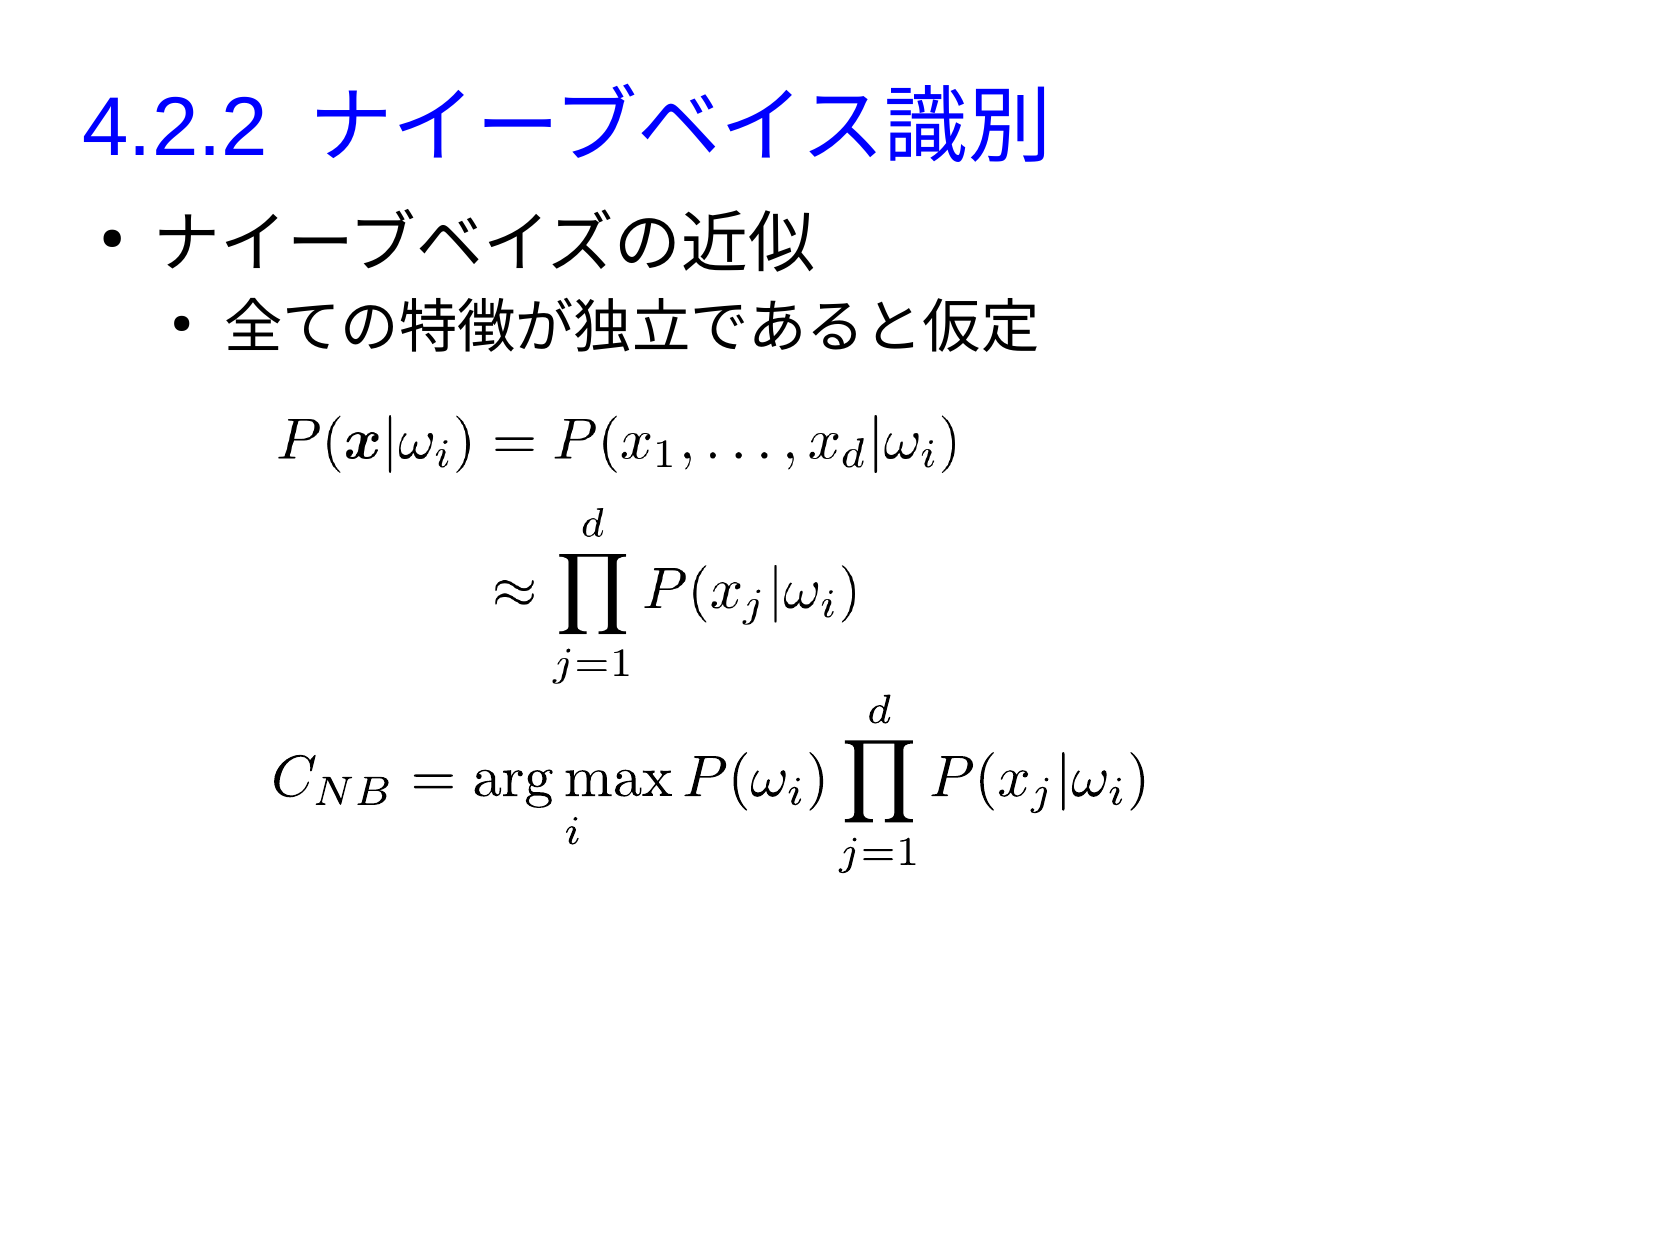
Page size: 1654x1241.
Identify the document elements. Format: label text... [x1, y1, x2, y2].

picture [278, 415, 955, 684]
list ナイーブベイズの近似 全ての特徴が独立であると仮定 [82, 195, 1571, 1147]
text_box [271, 694, 1150, 874]
title 4.2.2 ナイーブベイス識別 [82, 49, 1571, 195]
